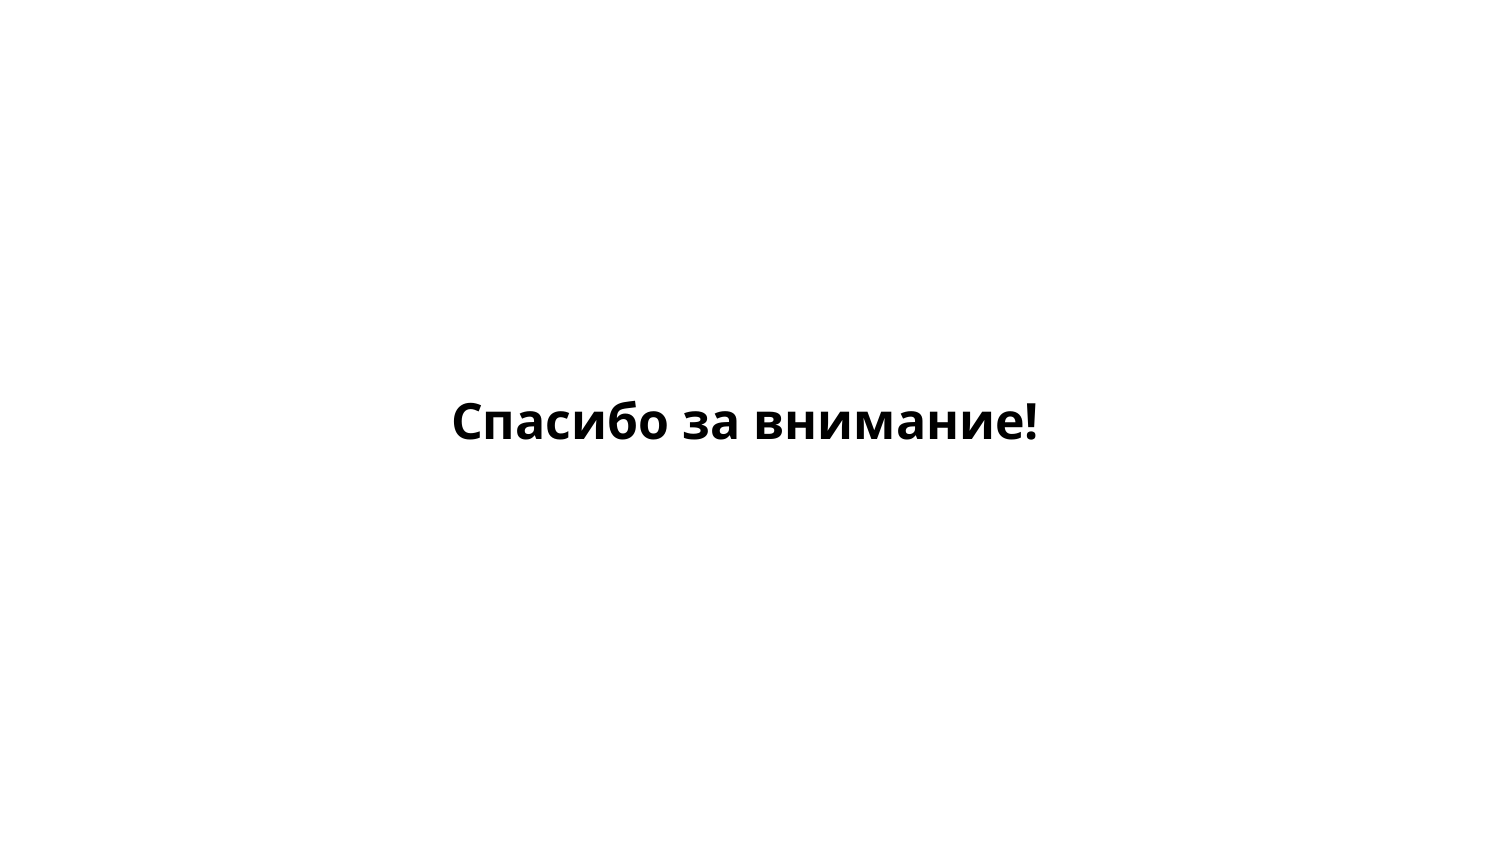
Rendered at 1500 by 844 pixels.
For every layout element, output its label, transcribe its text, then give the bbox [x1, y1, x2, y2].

text_box Спасибо за внимание! [36, 46, 1454, 792]
